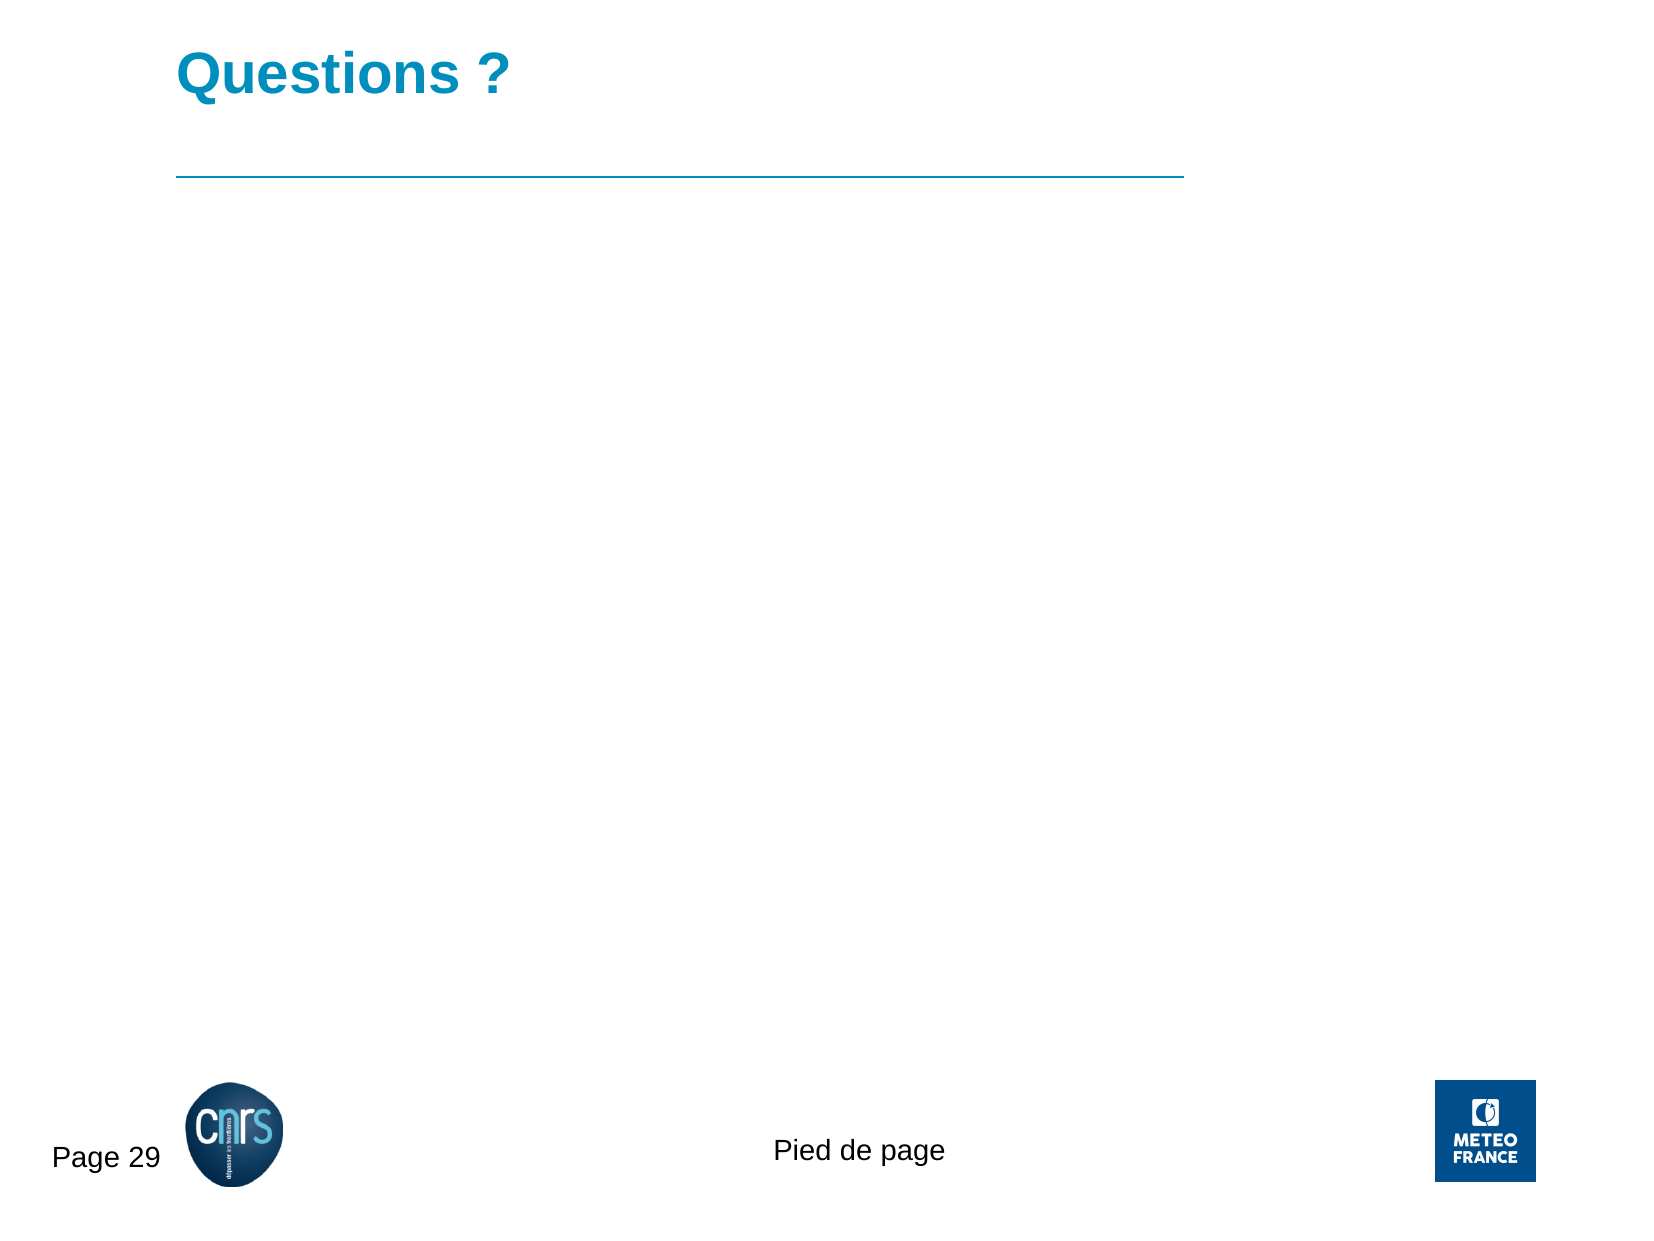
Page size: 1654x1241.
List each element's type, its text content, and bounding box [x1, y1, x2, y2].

picture [185, 1082, 283, 1187]
picture [1435, 1080, 1536, 1182]
title Questions ? [176, 24, 1609, 122]
